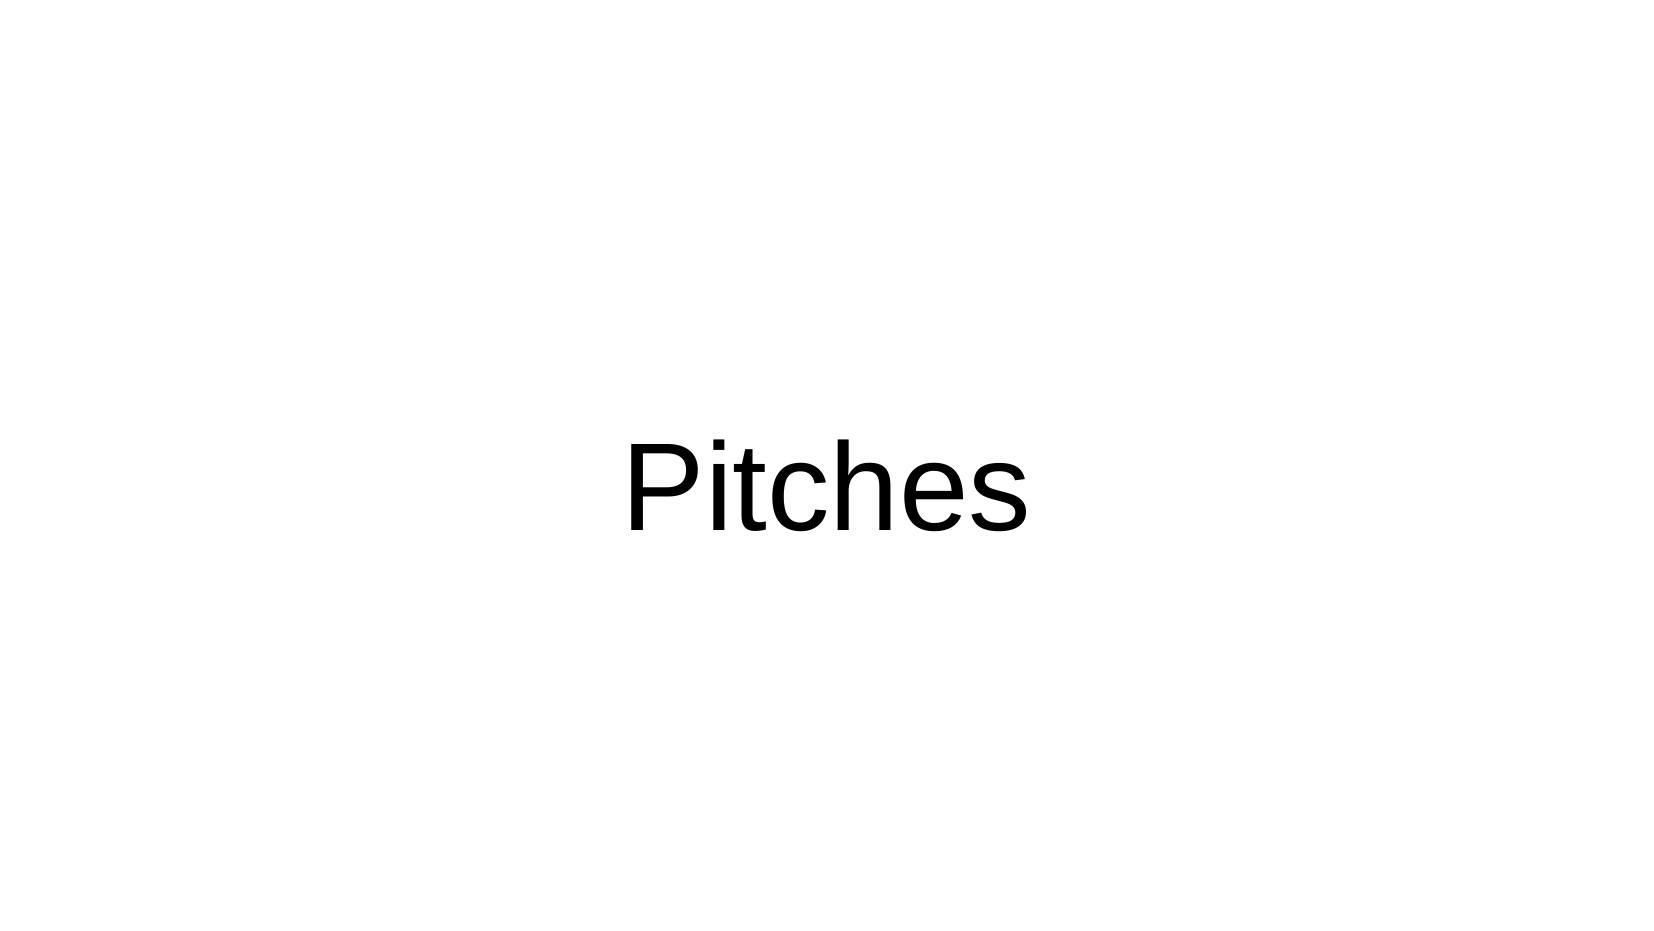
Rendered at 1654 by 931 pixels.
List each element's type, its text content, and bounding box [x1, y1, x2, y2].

subtitle Pitches [82, 217, 1571, 758]
